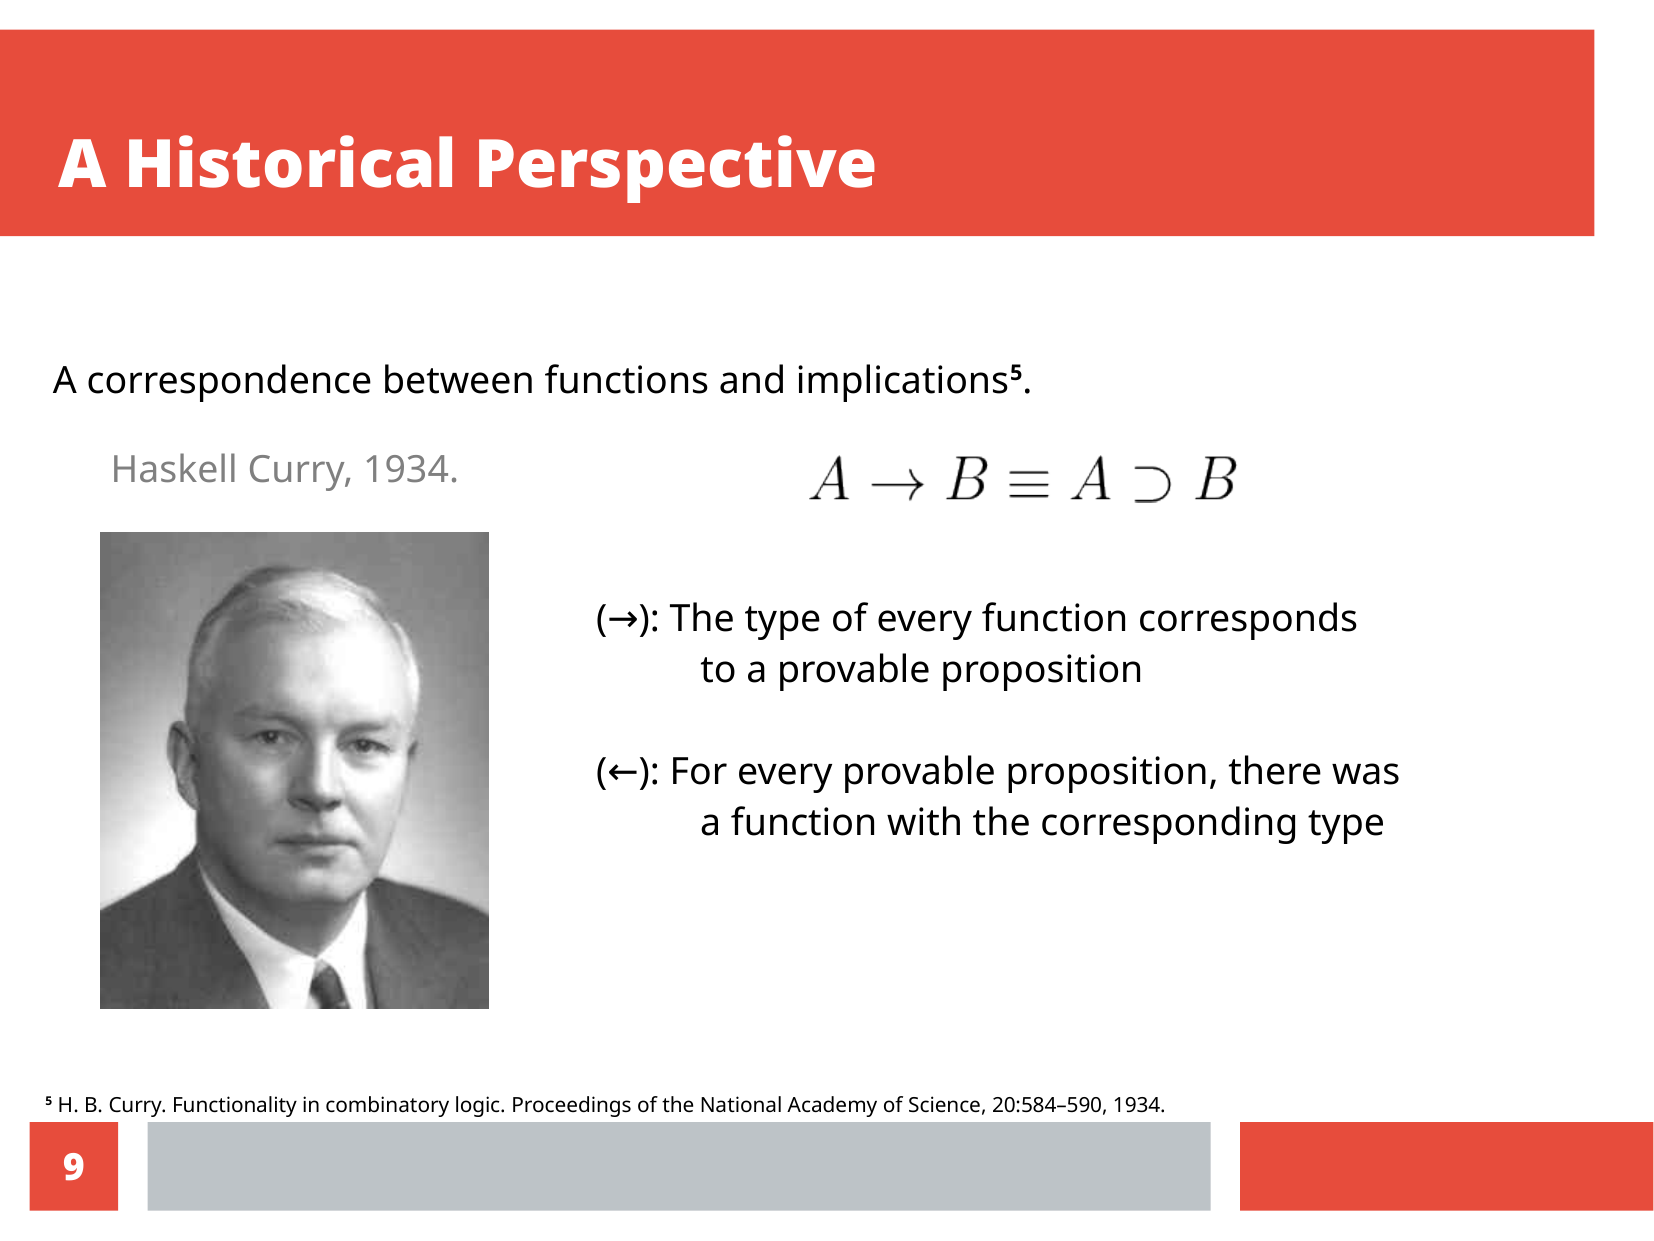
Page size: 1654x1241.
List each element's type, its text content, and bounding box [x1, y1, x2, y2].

text_box A correspondence between functions and implications5. [38, 294, 1113, 397]
text_box (→): The type of every function corresponds to a provable proposition (←): For every provable proposition, there was a function with the corresponding type [581, 583, 1492, 817]
title A Historical Perspective [59, 59, 1595, 207]
picture [809, 455, 1238, 503]
text_box 5 H. B. Curry. Functionality in combinatory logic. Proceedings of the National Academy of Science, 20:584–590, 1934. [30, 1082, 1276, 1122]
text_box Haskell Curry, 1934. [95, 435, 507, 494]
picture [100, 532, 489, 1009]
